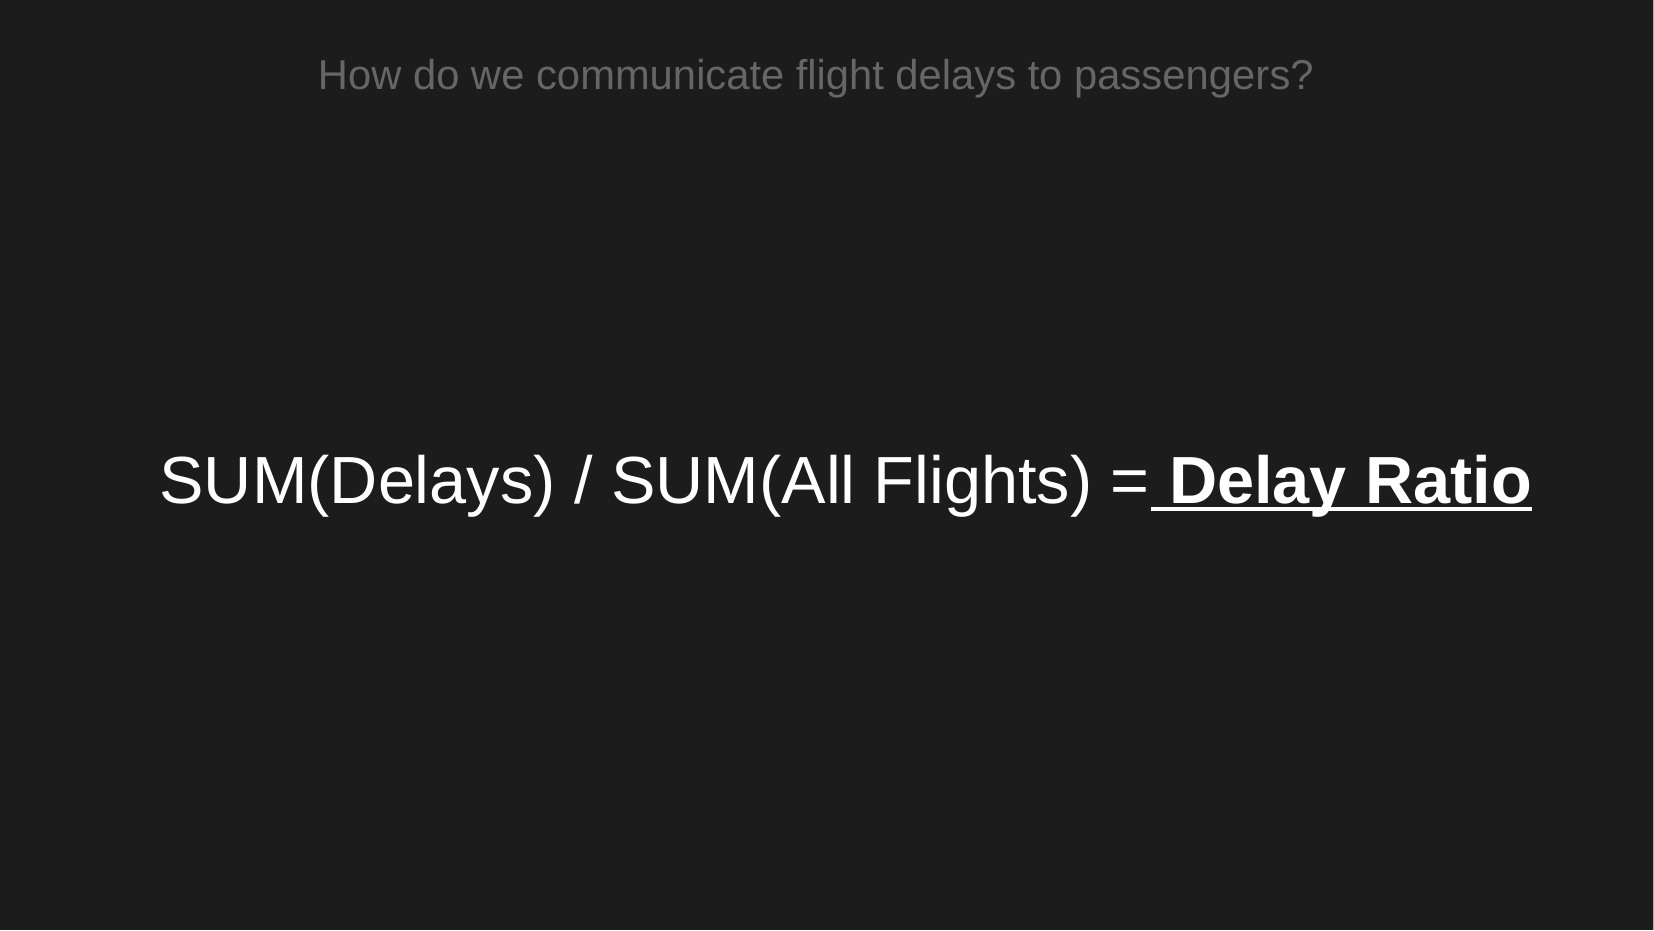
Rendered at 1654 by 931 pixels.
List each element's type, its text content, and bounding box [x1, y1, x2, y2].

subtitle SUM(Delays) / SUM(All Flights) = Delay Ratio [101, 420, 1591, 541]
text_box How do we communicate flight delays to passengers? [71, 15, 1561, 135]
